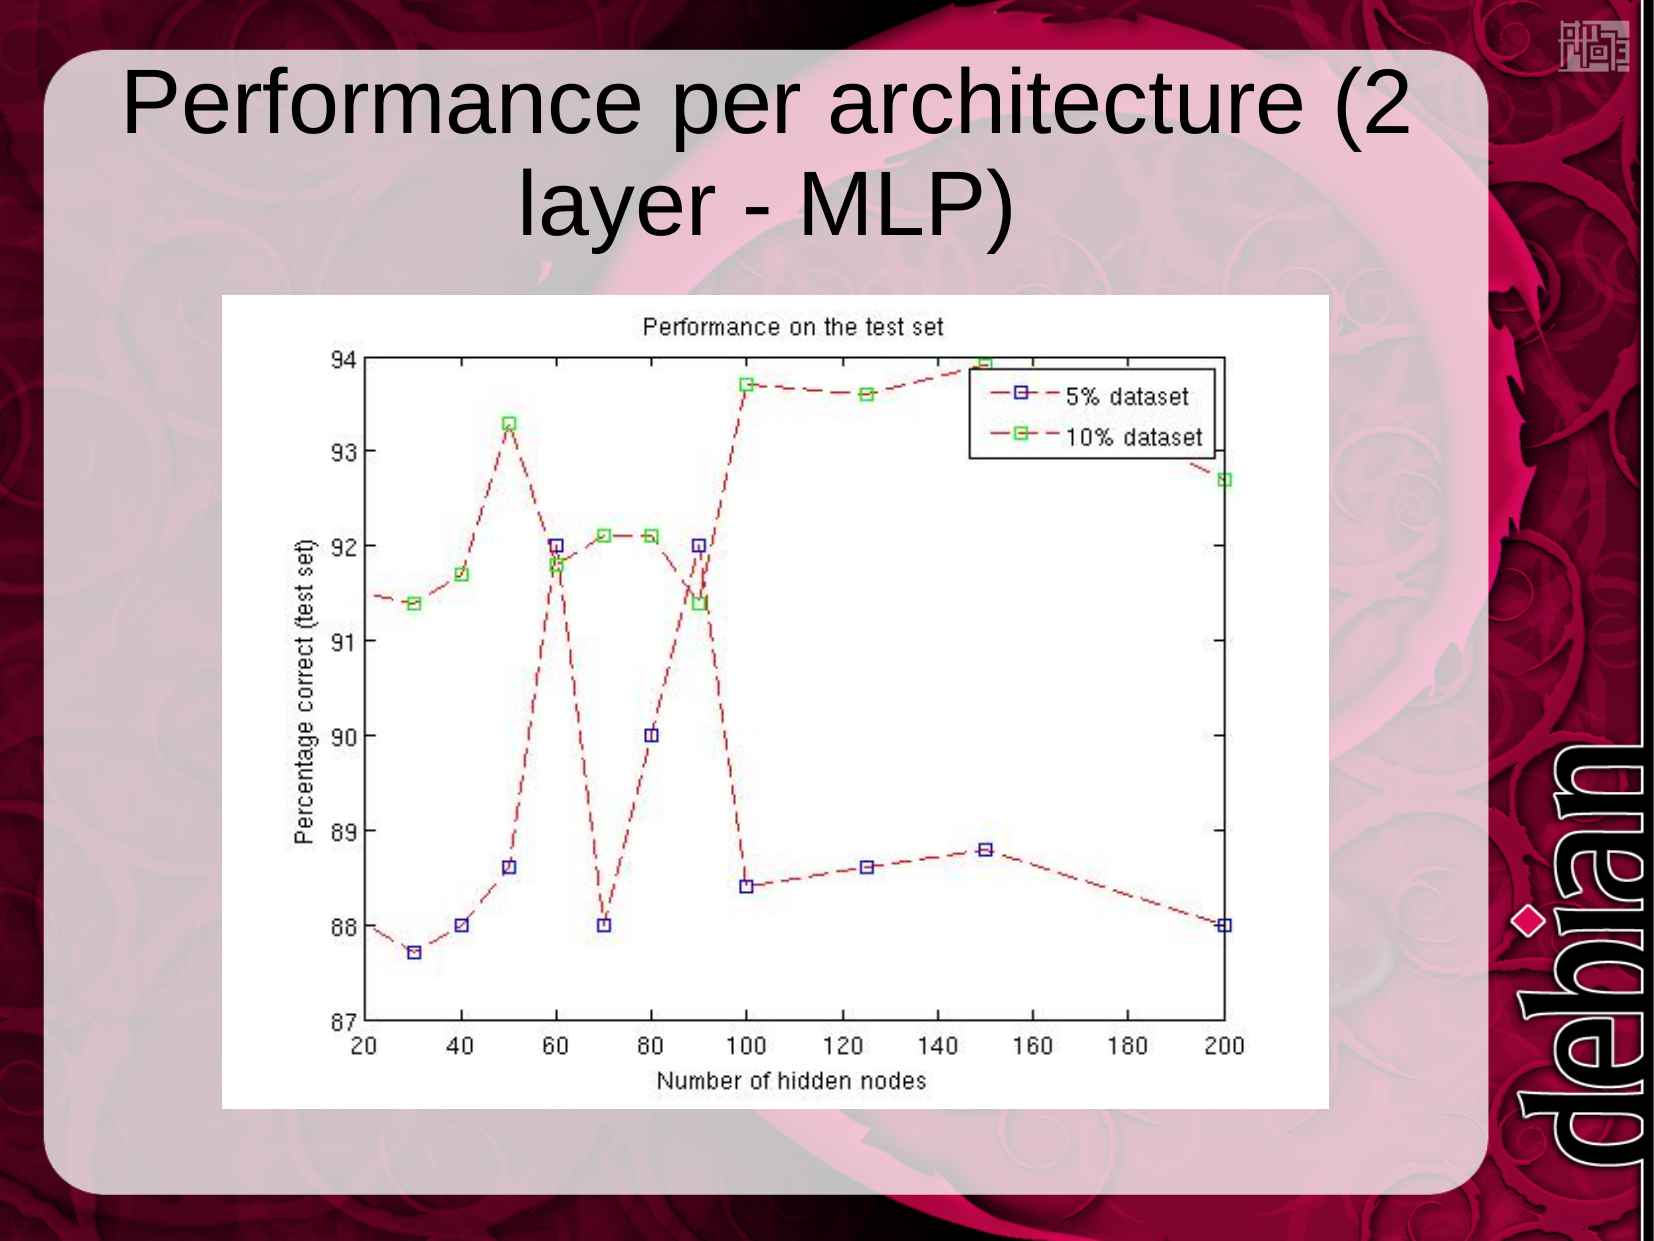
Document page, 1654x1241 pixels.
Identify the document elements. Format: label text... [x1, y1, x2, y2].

title Performance per architecture (2 layer - MLP) [59, 49, 1477, 257]
picture [0, 0, 1654, 1241]
